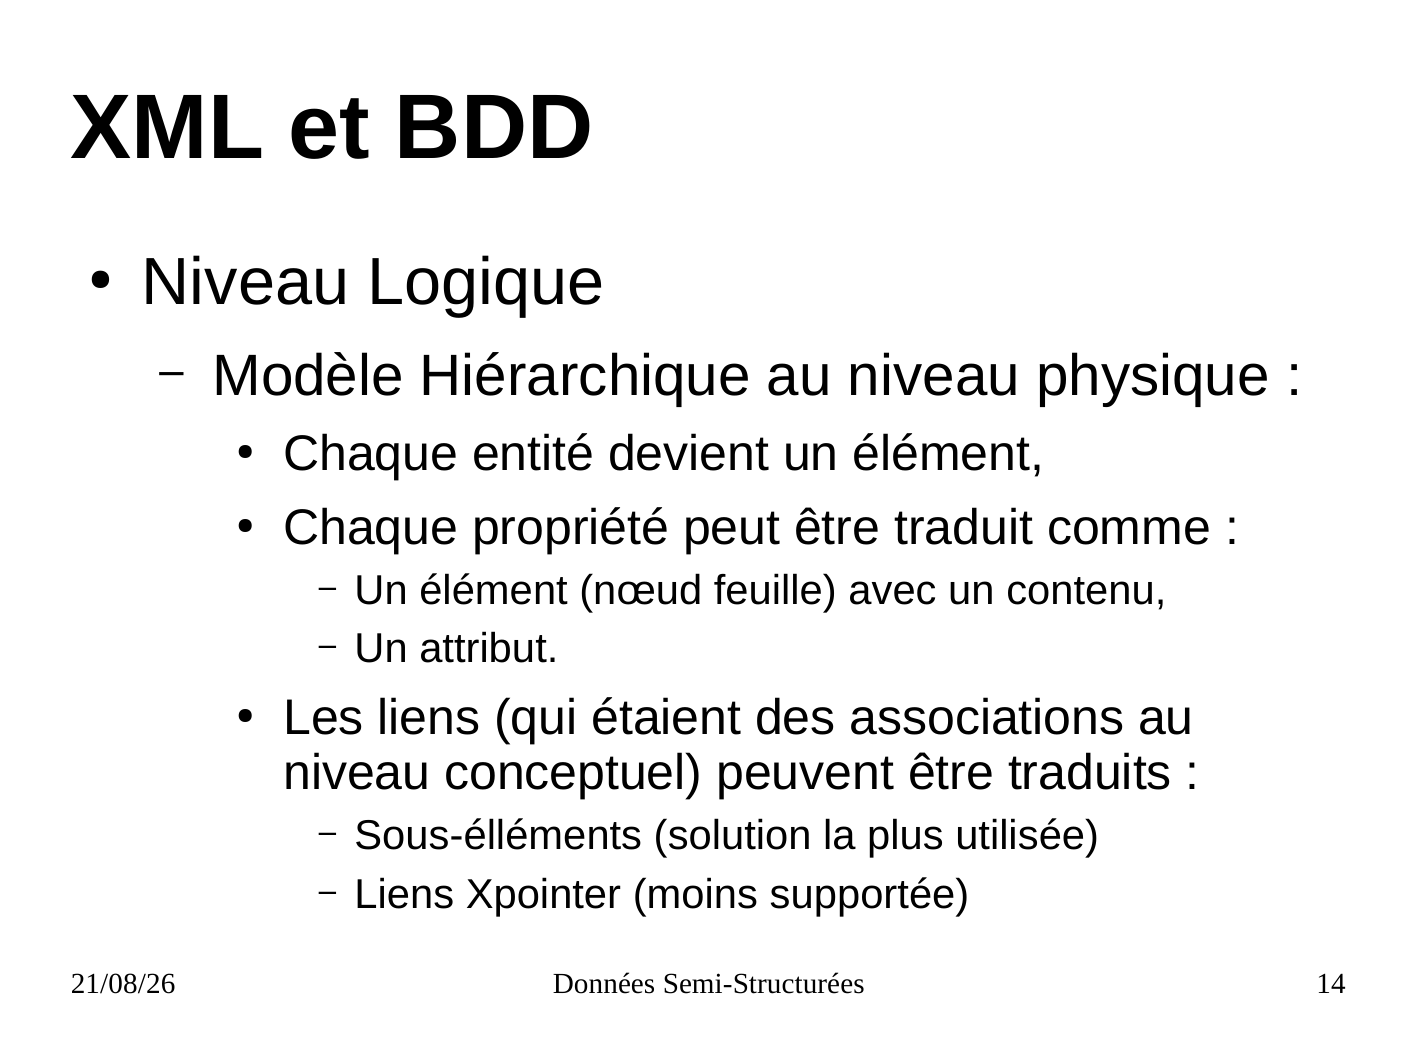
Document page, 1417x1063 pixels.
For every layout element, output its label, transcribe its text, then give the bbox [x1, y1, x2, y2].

title XML et BDD [70, 42, 1346, 212]
list Niveau Logique Modèle Hiérarchique au niveau physique : Chaque entité devient un élément, Chaque propriété peut être traduit comme : Un élément (nœud feuille) avec un contenu, Un attribut. Les liens (qui étaient des associations au niveau conceptuel) peuvent être traduits : Sous-élléments (solution la plus utilisée) Liens Xpointer (moins supportée) [70, 244, 1346, 925]
